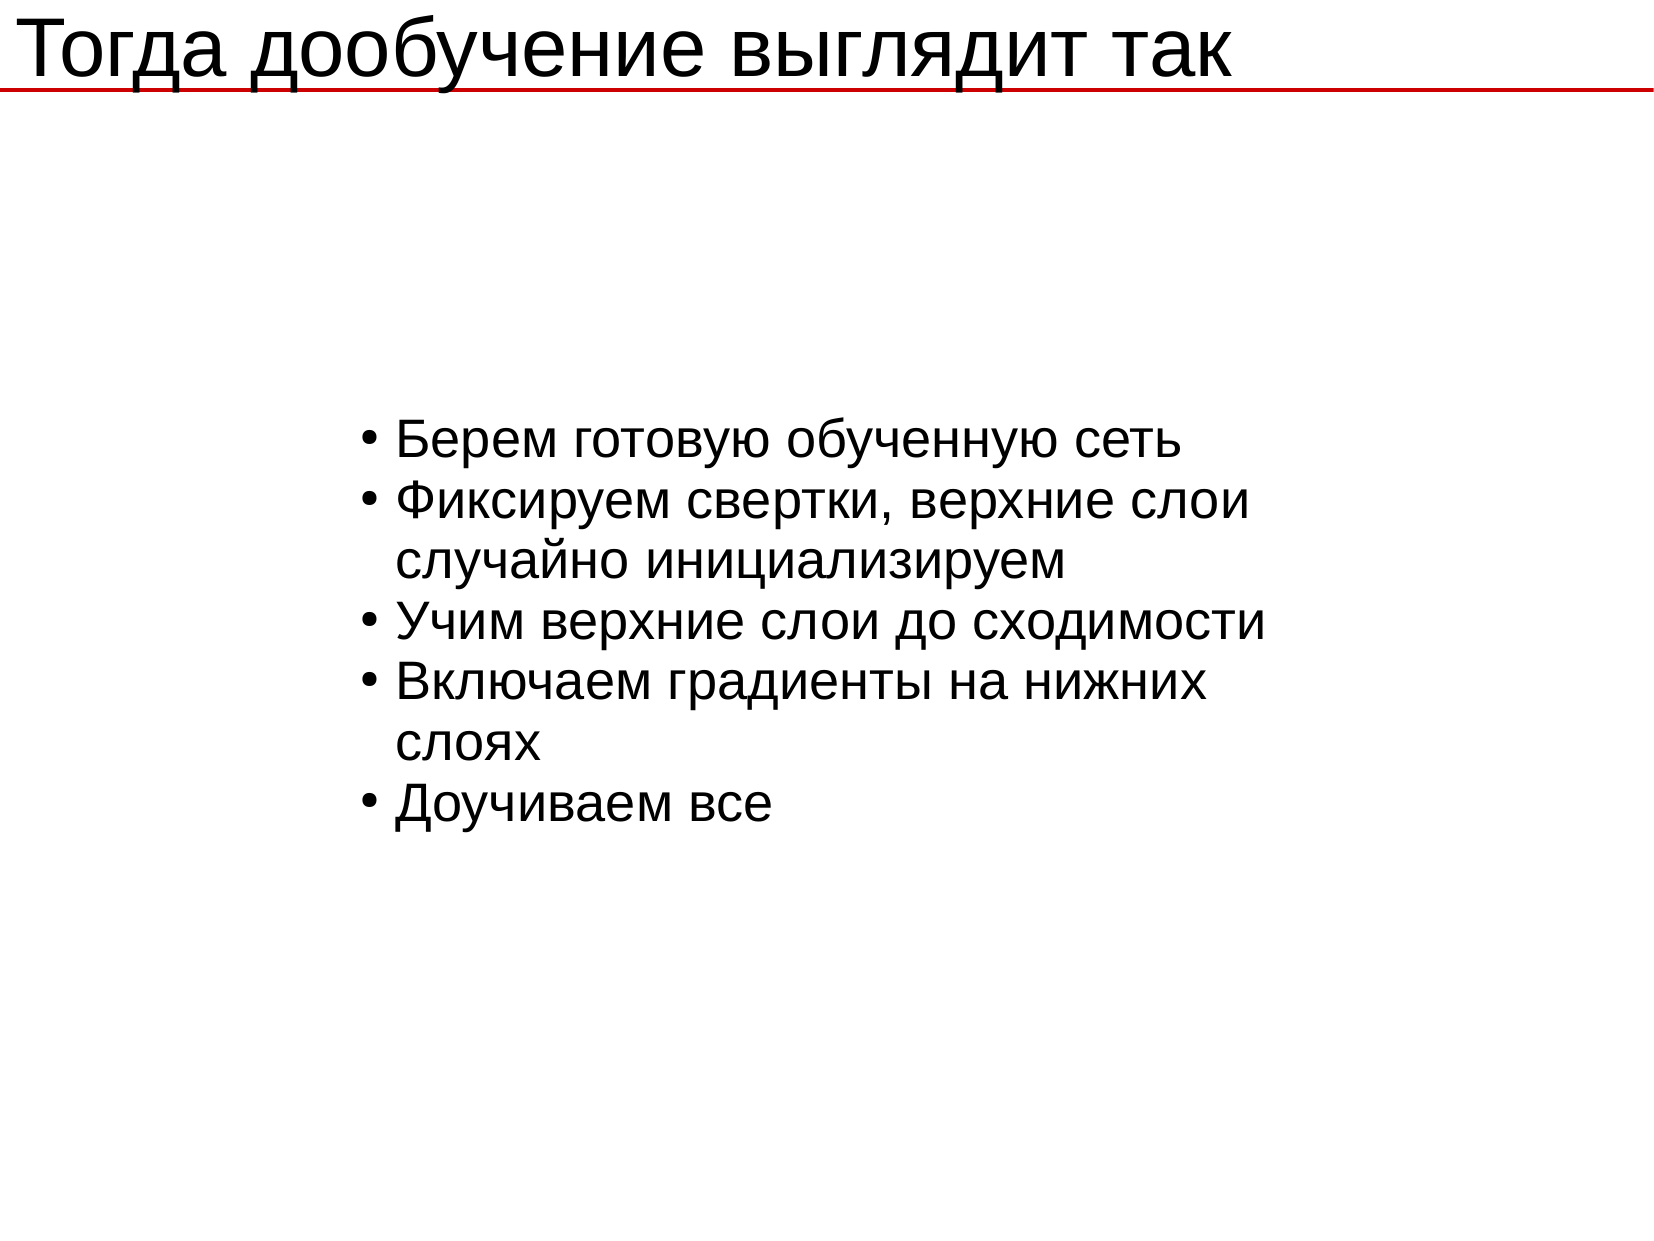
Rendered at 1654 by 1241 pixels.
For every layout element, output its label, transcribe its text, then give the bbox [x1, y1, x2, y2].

text_box Берем готовую обученную сеть Фиксируем свертки, верхние слои случайно инициализируем Учим верхние слои до сходимости Включаем градиенты на нижних слоях Доучиваем все [345, 401, 1366, 841]
title Тогда дообучение выглядит так [15, 0, 1253, 94]
